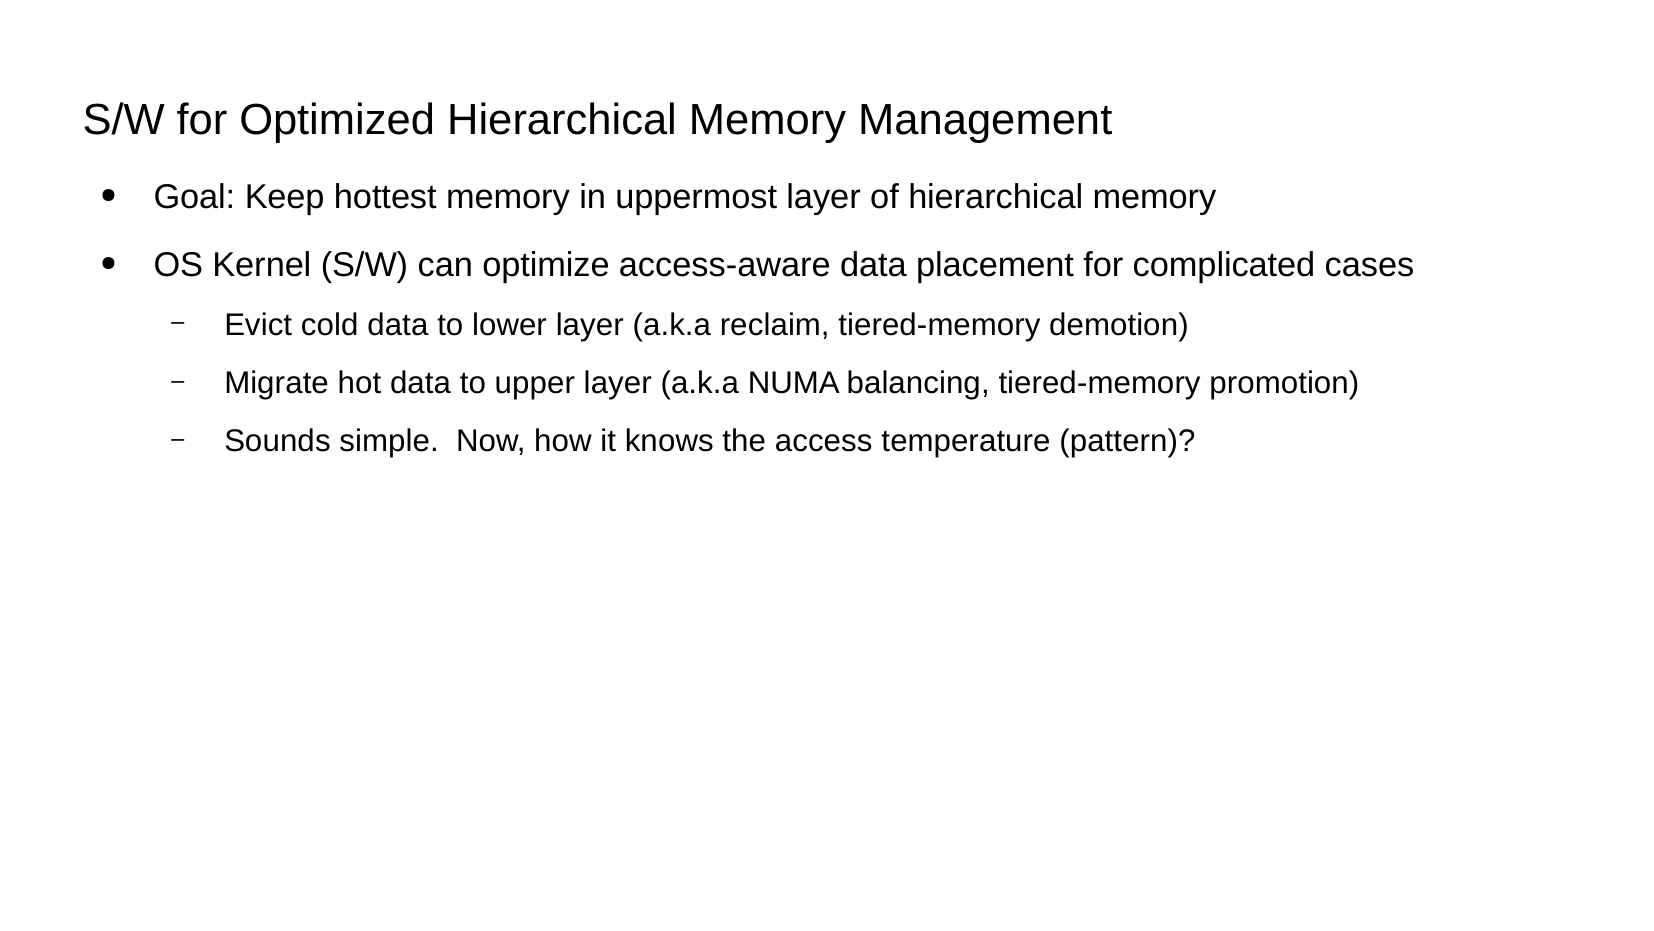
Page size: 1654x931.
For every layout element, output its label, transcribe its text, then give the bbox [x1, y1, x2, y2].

title S/W for Optimized Hierarchical Memory Management [82, 81, 1571, 157]
list Goal: Keep hottest memory in uppermost layer of hierarchical memory OS Kernel (S/W) can optimize access-aware data placement for complicated cases Evict cold data to lower layer (a.k.a reclaim, tiered-memory demotion) Migrate hot data to upper layer (a.k.a NUMA balancing, tiered-memory promotion) Sounds simple. Now, how it knows the access temperature (pattern)? [82, 177, 1571, 833]
